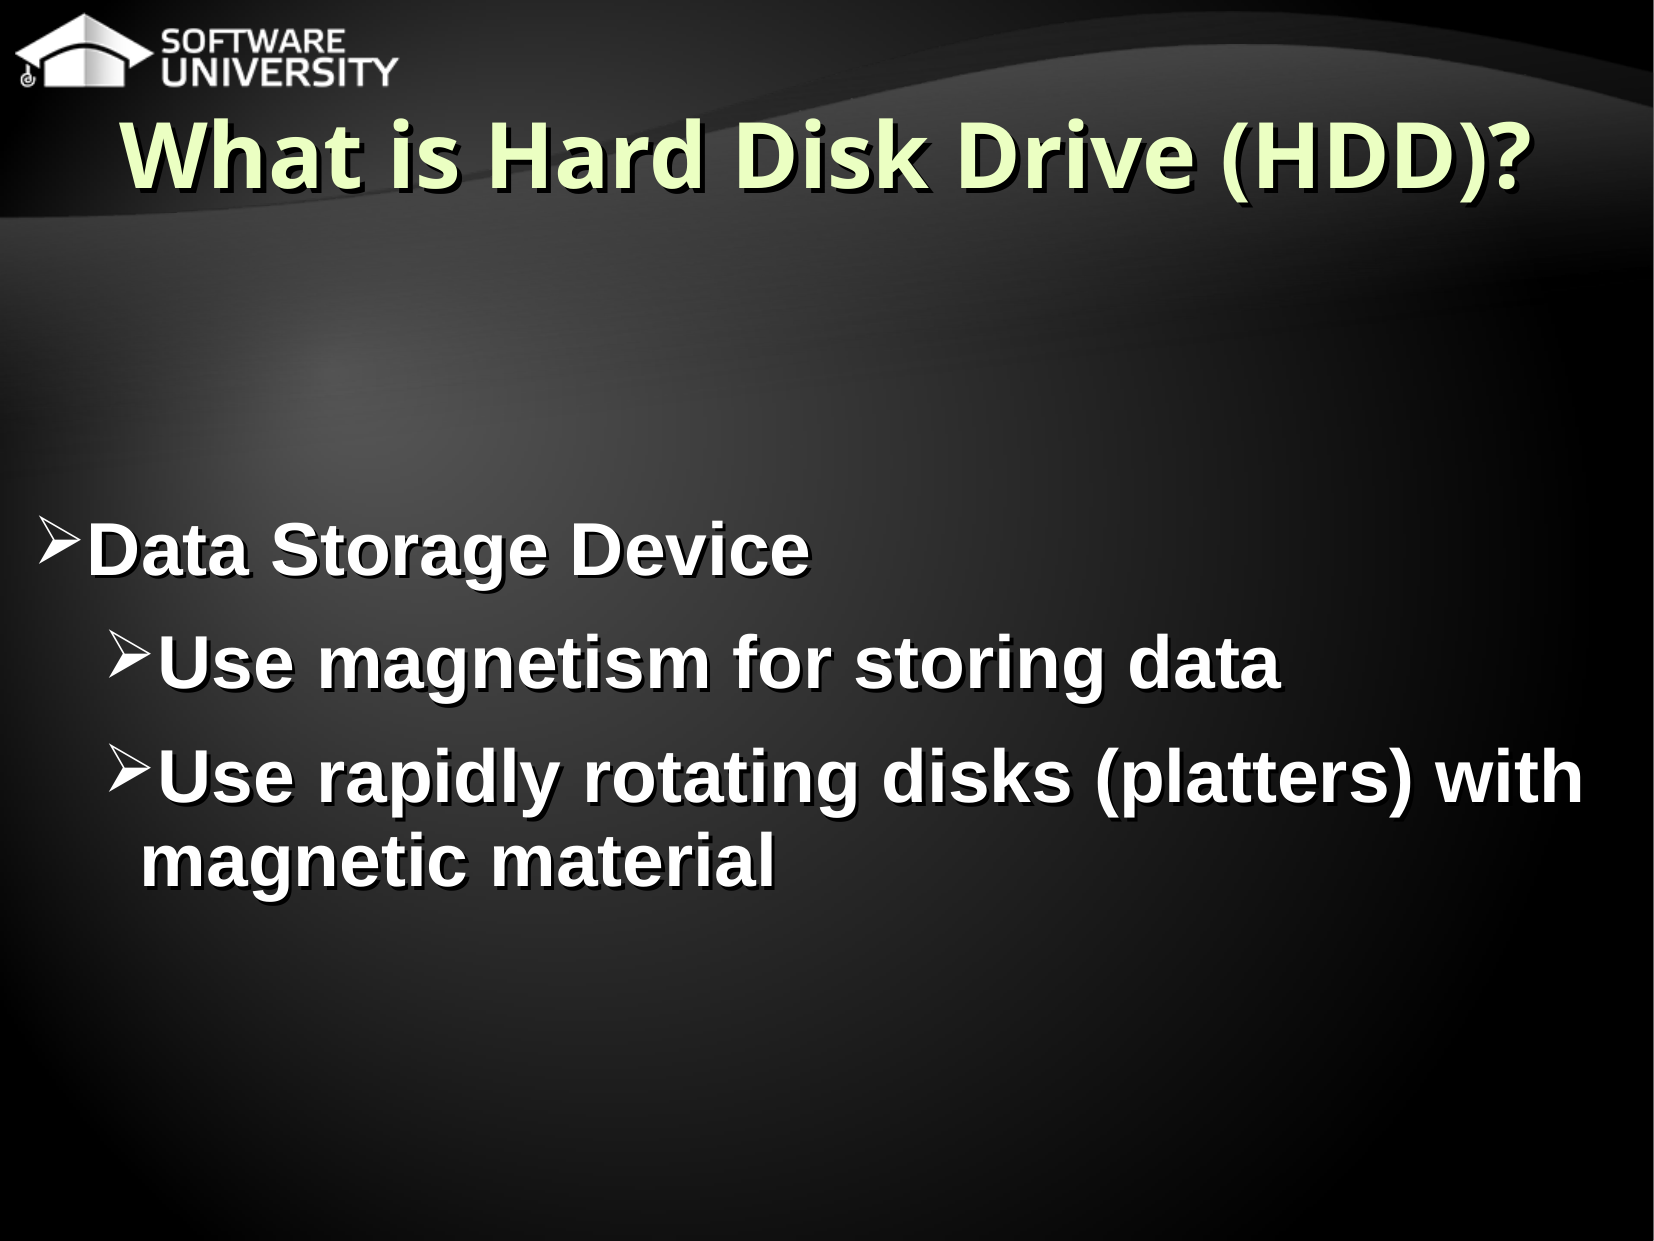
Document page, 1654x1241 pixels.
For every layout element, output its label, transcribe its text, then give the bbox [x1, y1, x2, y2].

subtitle Data Storage Device Use magnetism for storing data Use rapidly rotating disks (platters) with magnetic material [33, 240, 1624, 1171]
title What is Hard Disk Drive (HDD)? [82, 49, 1571, 240]
picture [0, 0, 1654, 1241]
